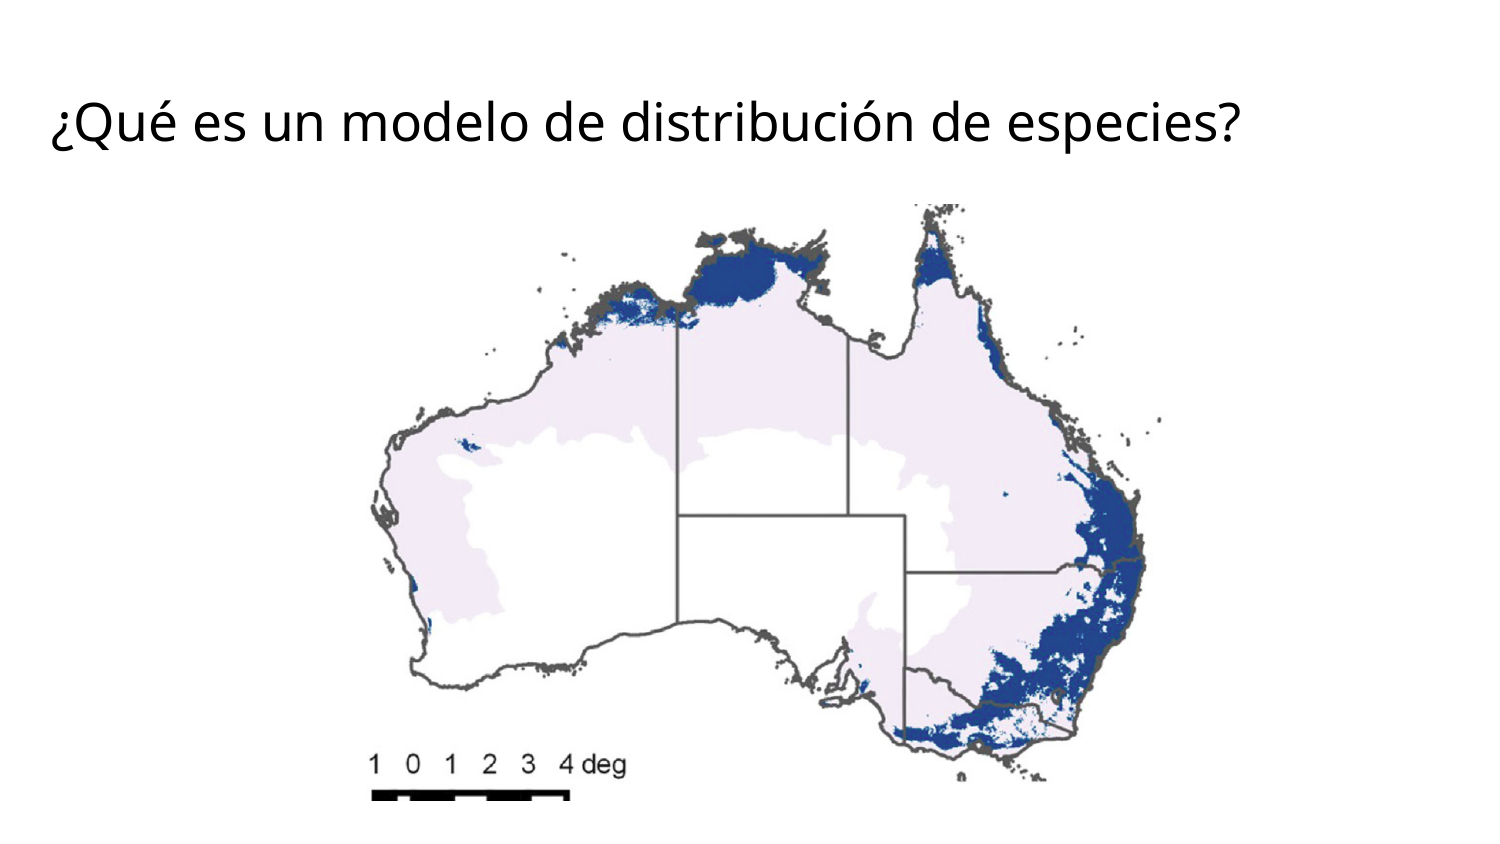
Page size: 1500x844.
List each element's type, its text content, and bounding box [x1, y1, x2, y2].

picture [358, 204, 1167, 801]
title ¿Qué es un modelo de distribución de especies? [51, 72, 1449, 167]
